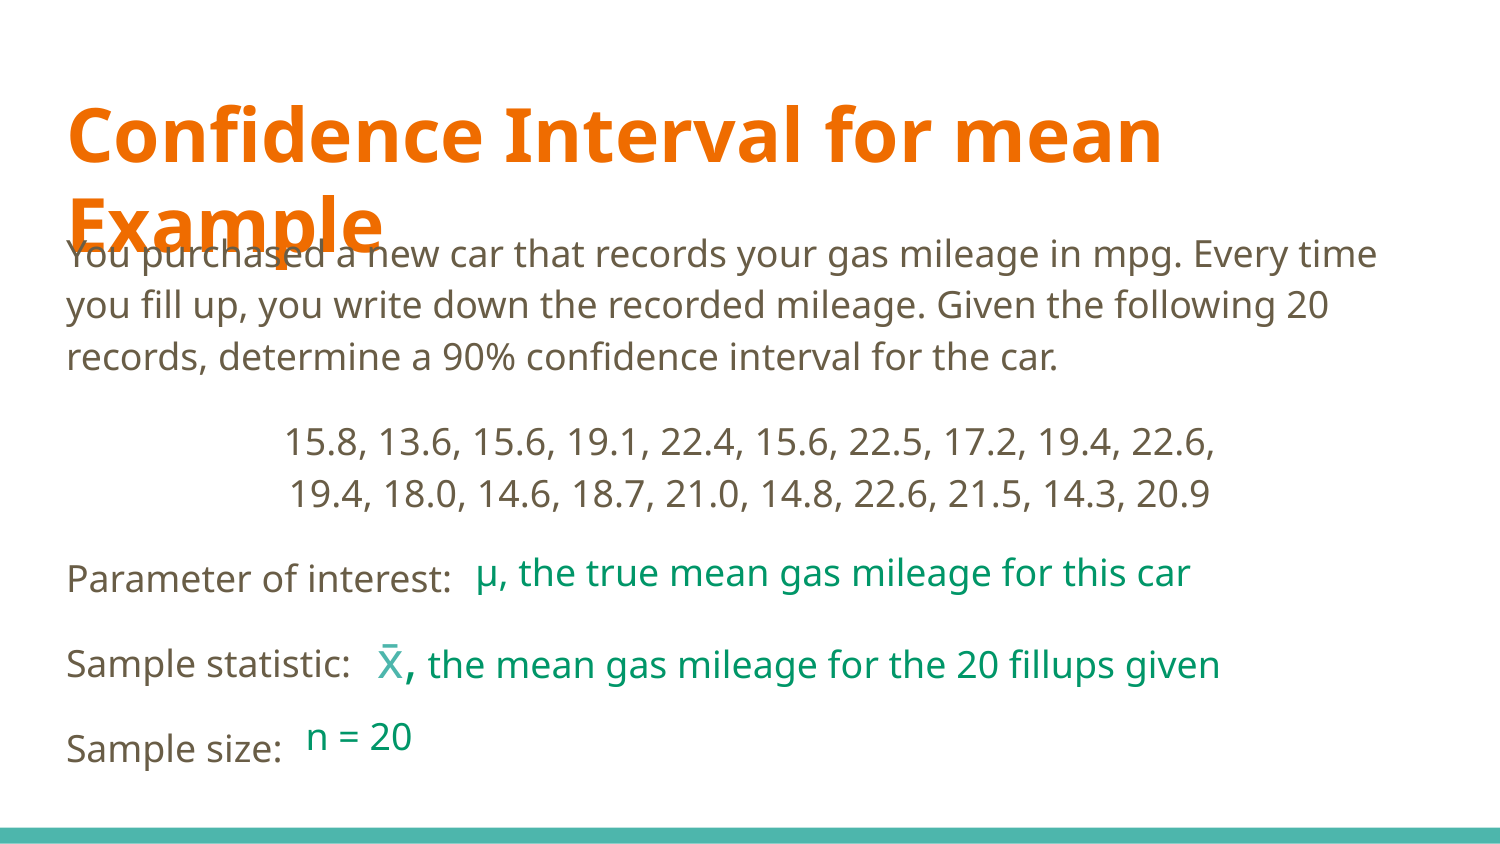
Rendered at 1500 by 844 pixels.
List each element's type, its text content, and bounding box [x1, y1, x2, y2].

text_box x̄, the mean gas mileage for the 20 fillups given [362, 604, 1500, 721]
text_box μ, the true mean gas mileage for this car [460, 533, 1379, 604]
text_box n = 20 [290, 698, 1210, 794]
title Confidence Interval for mean Example [51, 72, 1449, 189]
list You purchased a new car that records your gas mileage in mpg. Every time you fill up, you write down the recorded mileage. Given the following 20 records, determine a 90% confidence interval for the car. 15.8, 13.6, 15.6, 19.1, 22.4, 15.6, 22.5, 17.2, 19.4, 22.6, 19.4, 18.0, 14.6, 18.7, 21.0, 14.8, 22.6, 21.5, 14.3, 20.9 Parameter of interest: Sample statistic: Sample size: [51, 207, 1449, 750]
